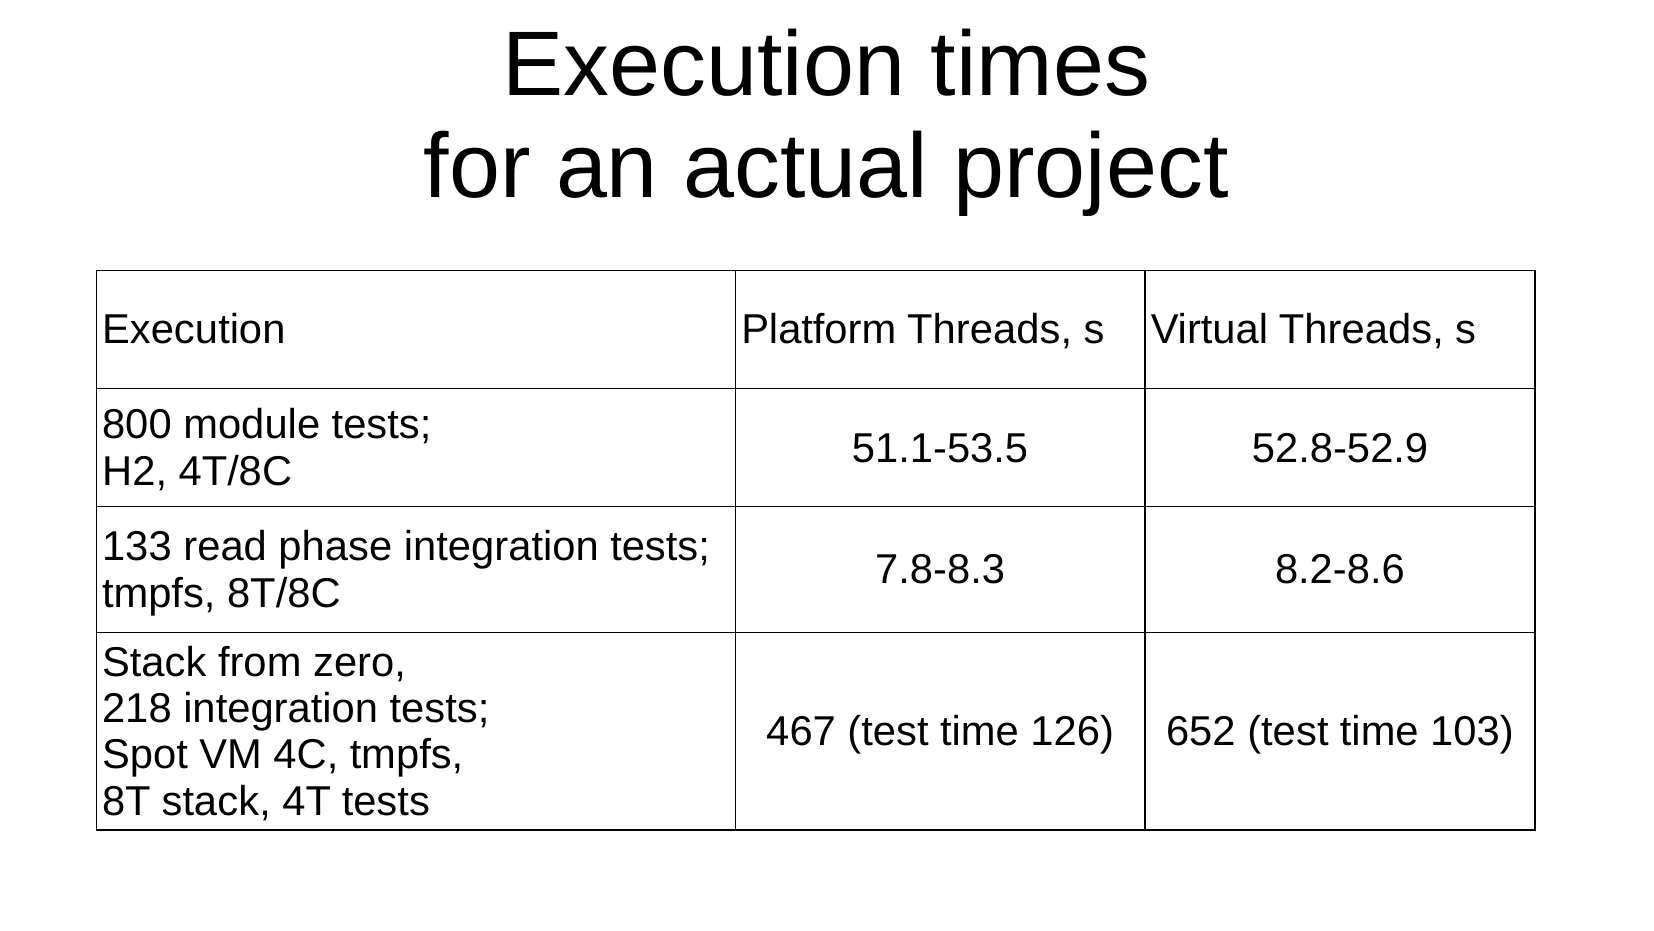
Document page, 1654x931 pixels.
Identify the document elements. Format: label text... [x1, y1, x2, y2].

table_cell Stack from zero, 218 integration tests; Spot VM 4C, tmpfs, 8T stack, 4T tests [97, 633, 735, 829]
title Execution times for an actual project [82, 12, 1571, 218]
table_cell 800 module tests; H2, 4T/8C [97, 389, 735, 506]
table_header Execution [97, 271, 735, 388]
table_header Virtual Threads, s [1146, 271, 1534, 388]
table_cell 652 (test time 103) [1146, 633, 1534, 829]
table_cell 52.8-52.9 [1146, 389, 1534, 506]
table_header Platform Threads, s [736, 271, 1144, 388]
table_cell 8.2-8.6 [1146, 507, 1534, 632]
table_cell 51.1-53.5 [736, 389, 1144, 506]
table_cell 133 read phase integration tests; tmpfs, 8T/8C [97, 507, 735, 632]
table_cell 7.8-8.3 [736, 507, 1144, 632]
table_cell 467 (test time 126) [736, 633, 1144, 829]
